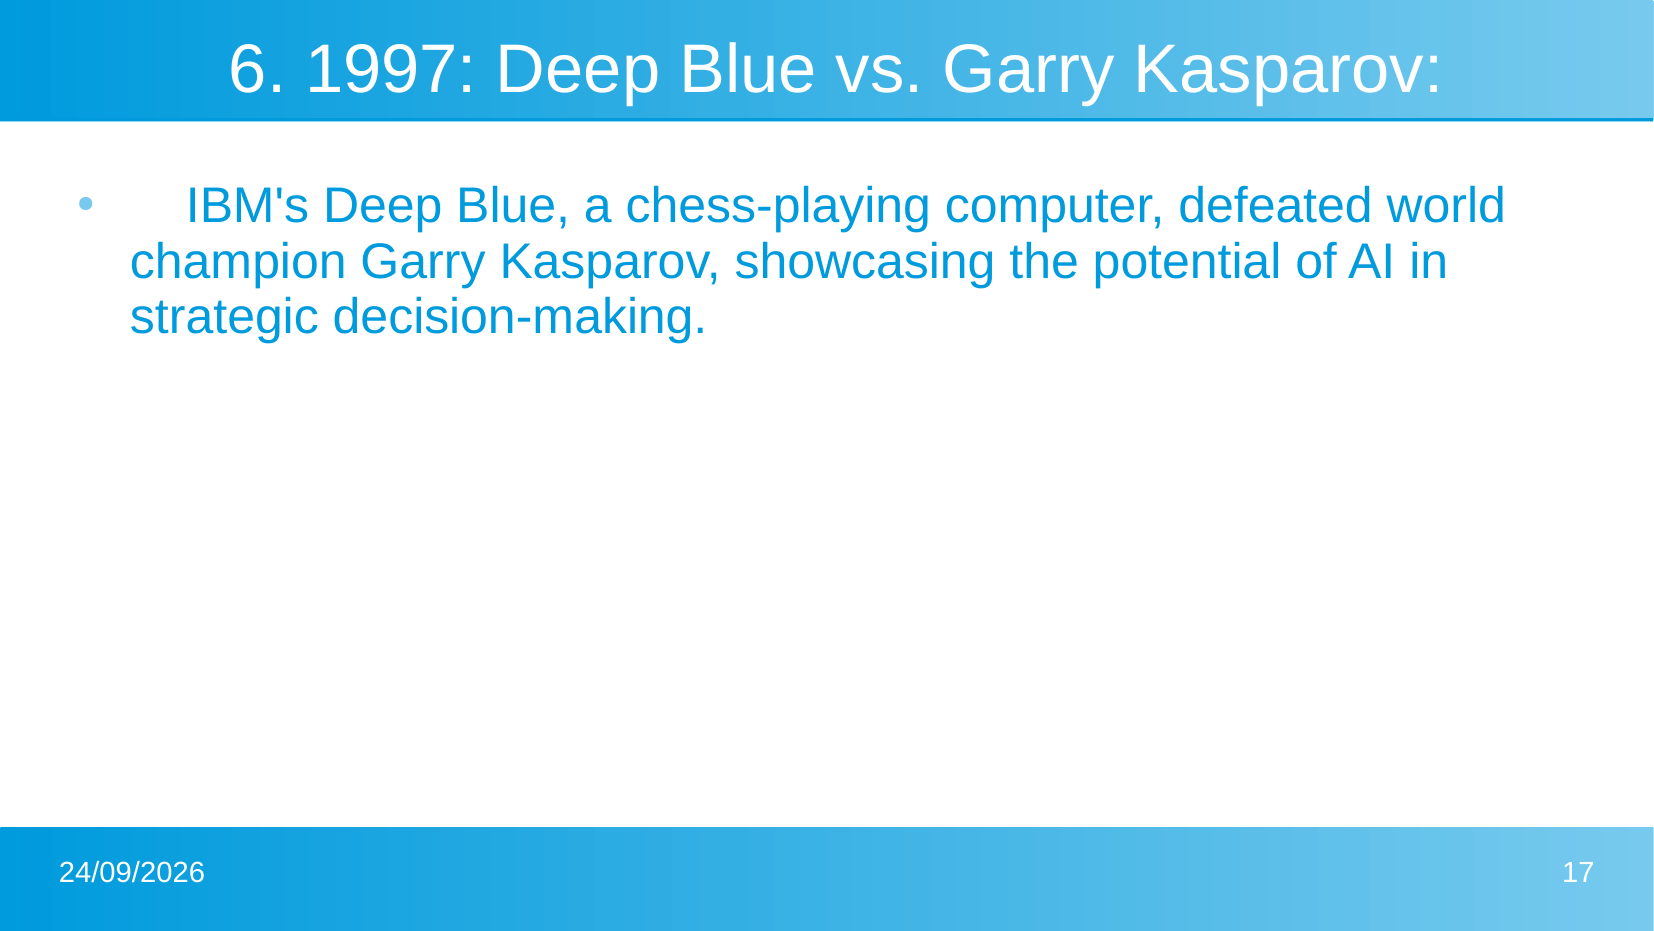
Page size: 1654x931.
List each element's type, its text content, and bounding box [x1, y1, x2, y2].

list IBM's Deep Blue, a chess-playing computer, defeated world champion Garry Kasparov, showcasing the potential of AI in strategic decision-making. [59, 177, 1595, 768]
title 6. 1997: Deep Blue vs. Garry Kasparov: [59, 29, 1595, 108]
